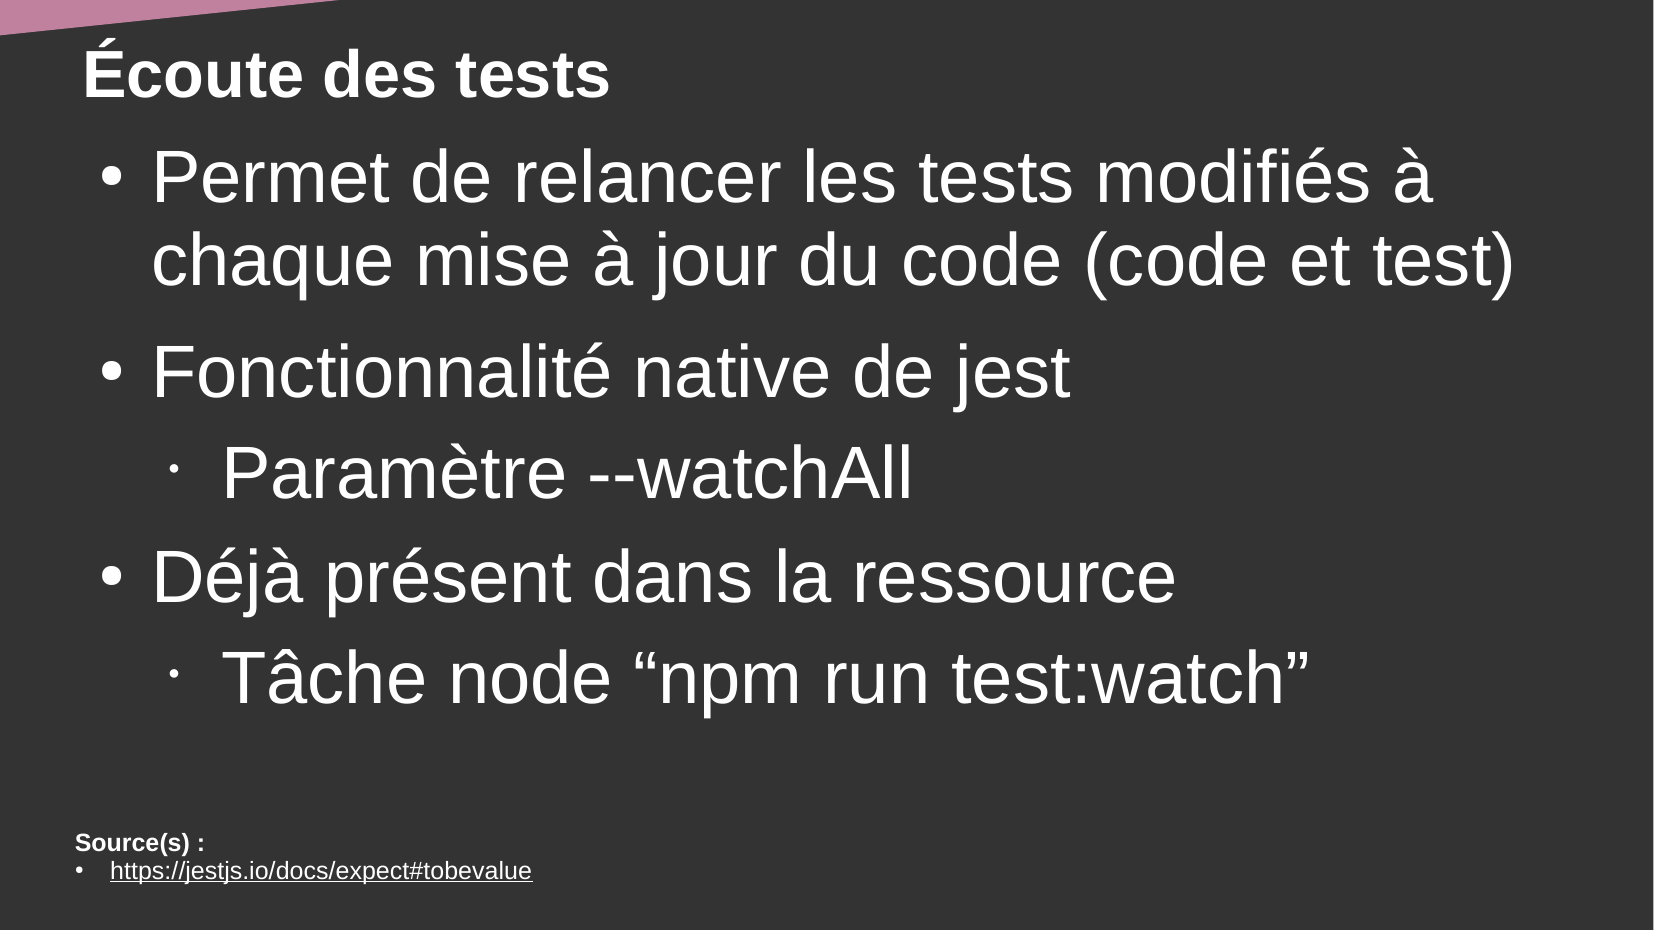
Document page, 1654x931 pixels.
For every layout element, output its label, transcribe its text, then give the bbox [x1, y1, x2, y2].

text_box Source(s) : https://jestjs.io/docs/expect#tobevalue [60, 821, 1546, 906]
text_box [0, 0, 340, 36]
list Permet de relancer les tests modifiés à chaque mise à jour du code (code et test) Fonctionnalité native de jest Paramètre --watchAll Déjà présent dans la ressource Tâche node “npm run test:watch” [80, 135, 1619, 721]
title Écoute des tests [82, 37, 799, 114]
